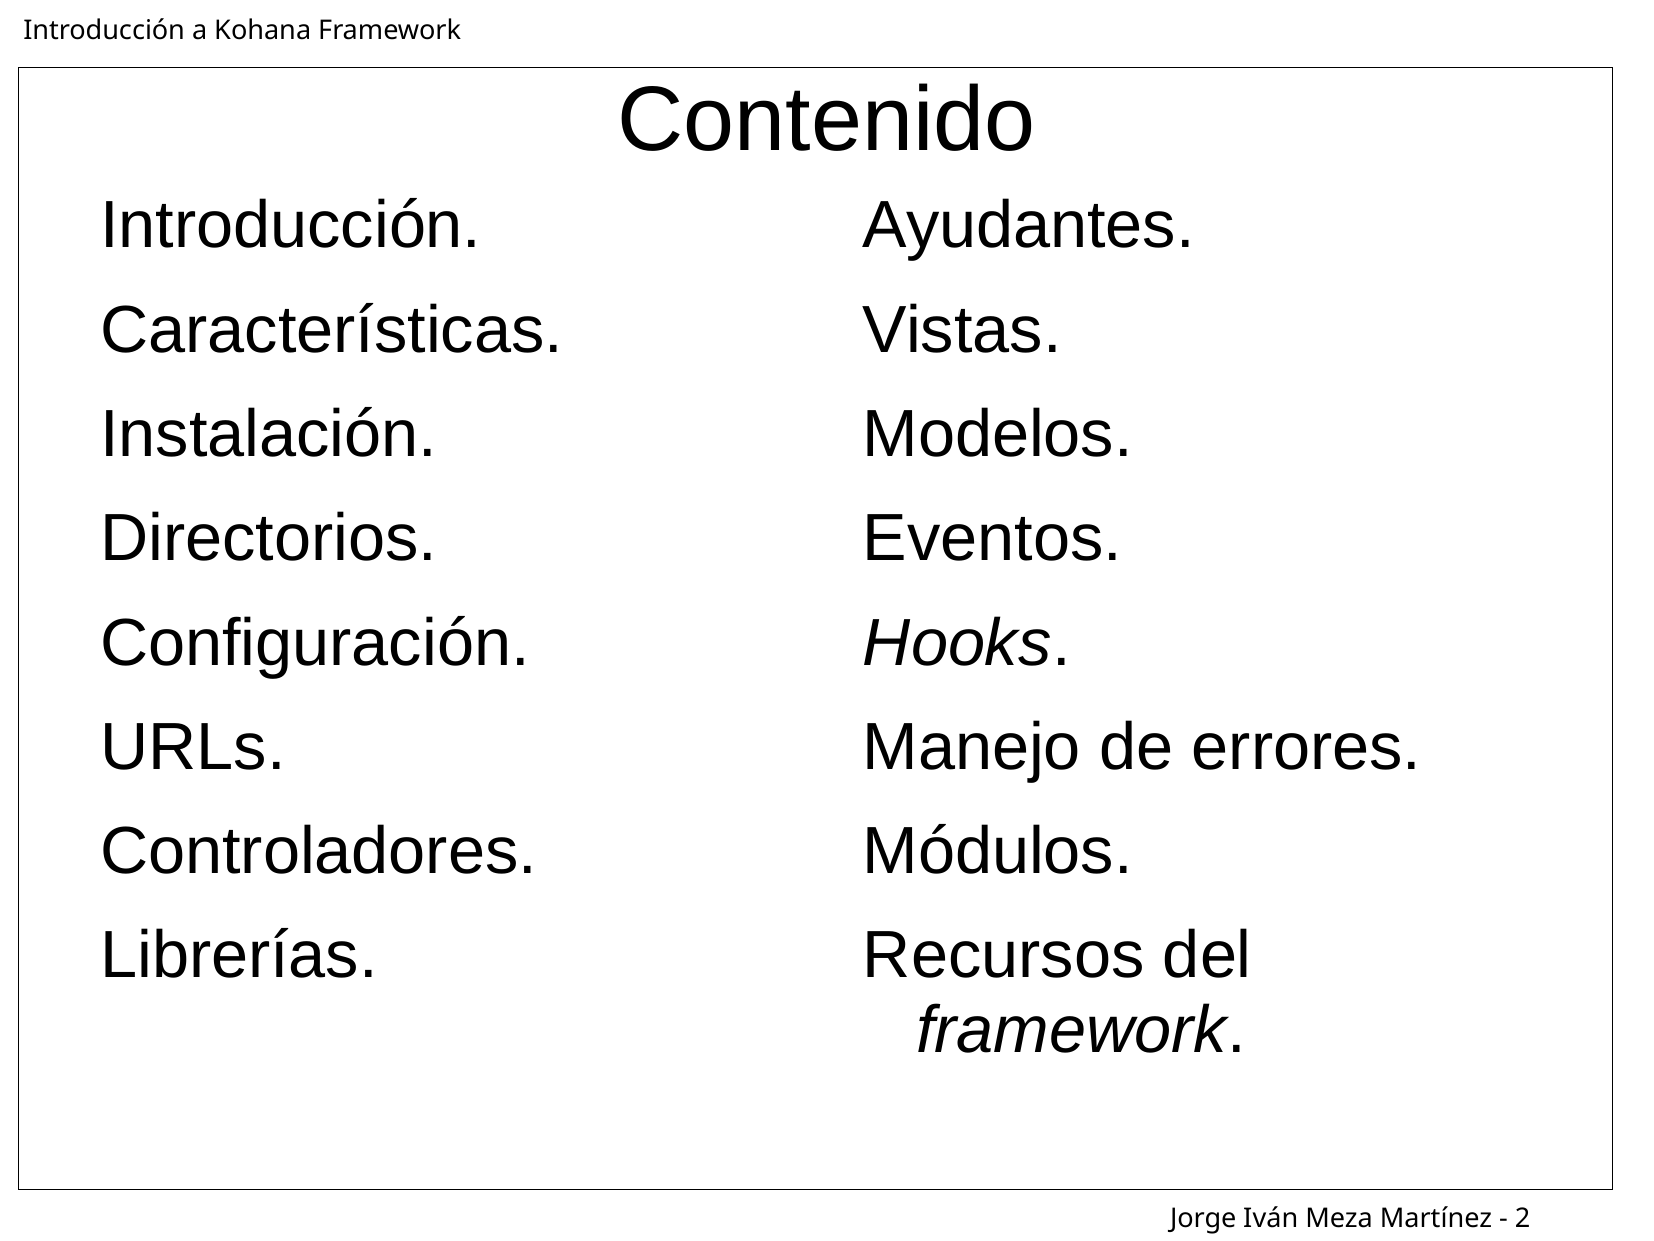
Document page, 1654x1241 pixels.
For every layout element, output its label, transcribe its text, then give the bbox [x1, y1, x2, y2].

list Introducción. Características. Instalación. Directorios. Configuración. URLs. Controladores. Librerías. [82, 187, 809, 1163]
title Contenido [82, 49, 1571, 188]
list Ayudantes. Vistas. Modelos. Eventos. Hooks. Manejo de errores. Módulos. Recursos del framework. [845, 187, 1572, 1148]
